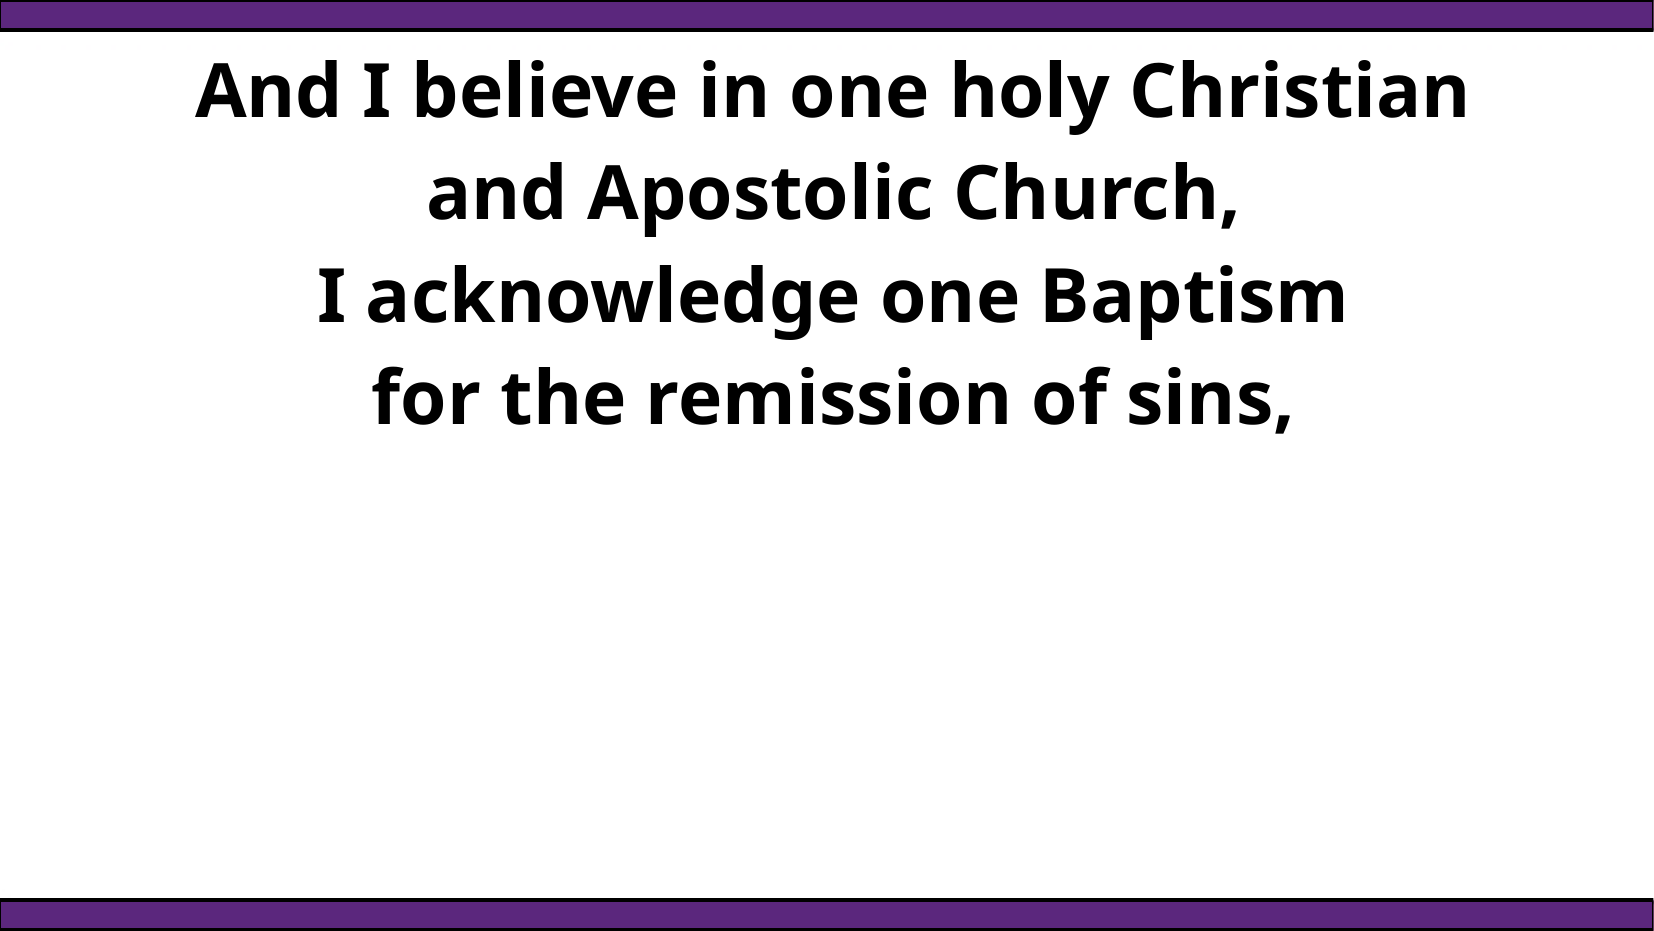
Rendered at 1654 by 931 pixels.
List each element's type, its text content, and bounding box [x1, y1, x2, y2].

text_box [0, 900, 1654, 931]
text_box [0, 0, 1654, 31]
picture [0, 31, 1654, 900]
text_box And I believe in one holy Christian and Apostolic Church, I acknowledge one Baptism for the remission of sins, [76, 30, 1592, 445]
